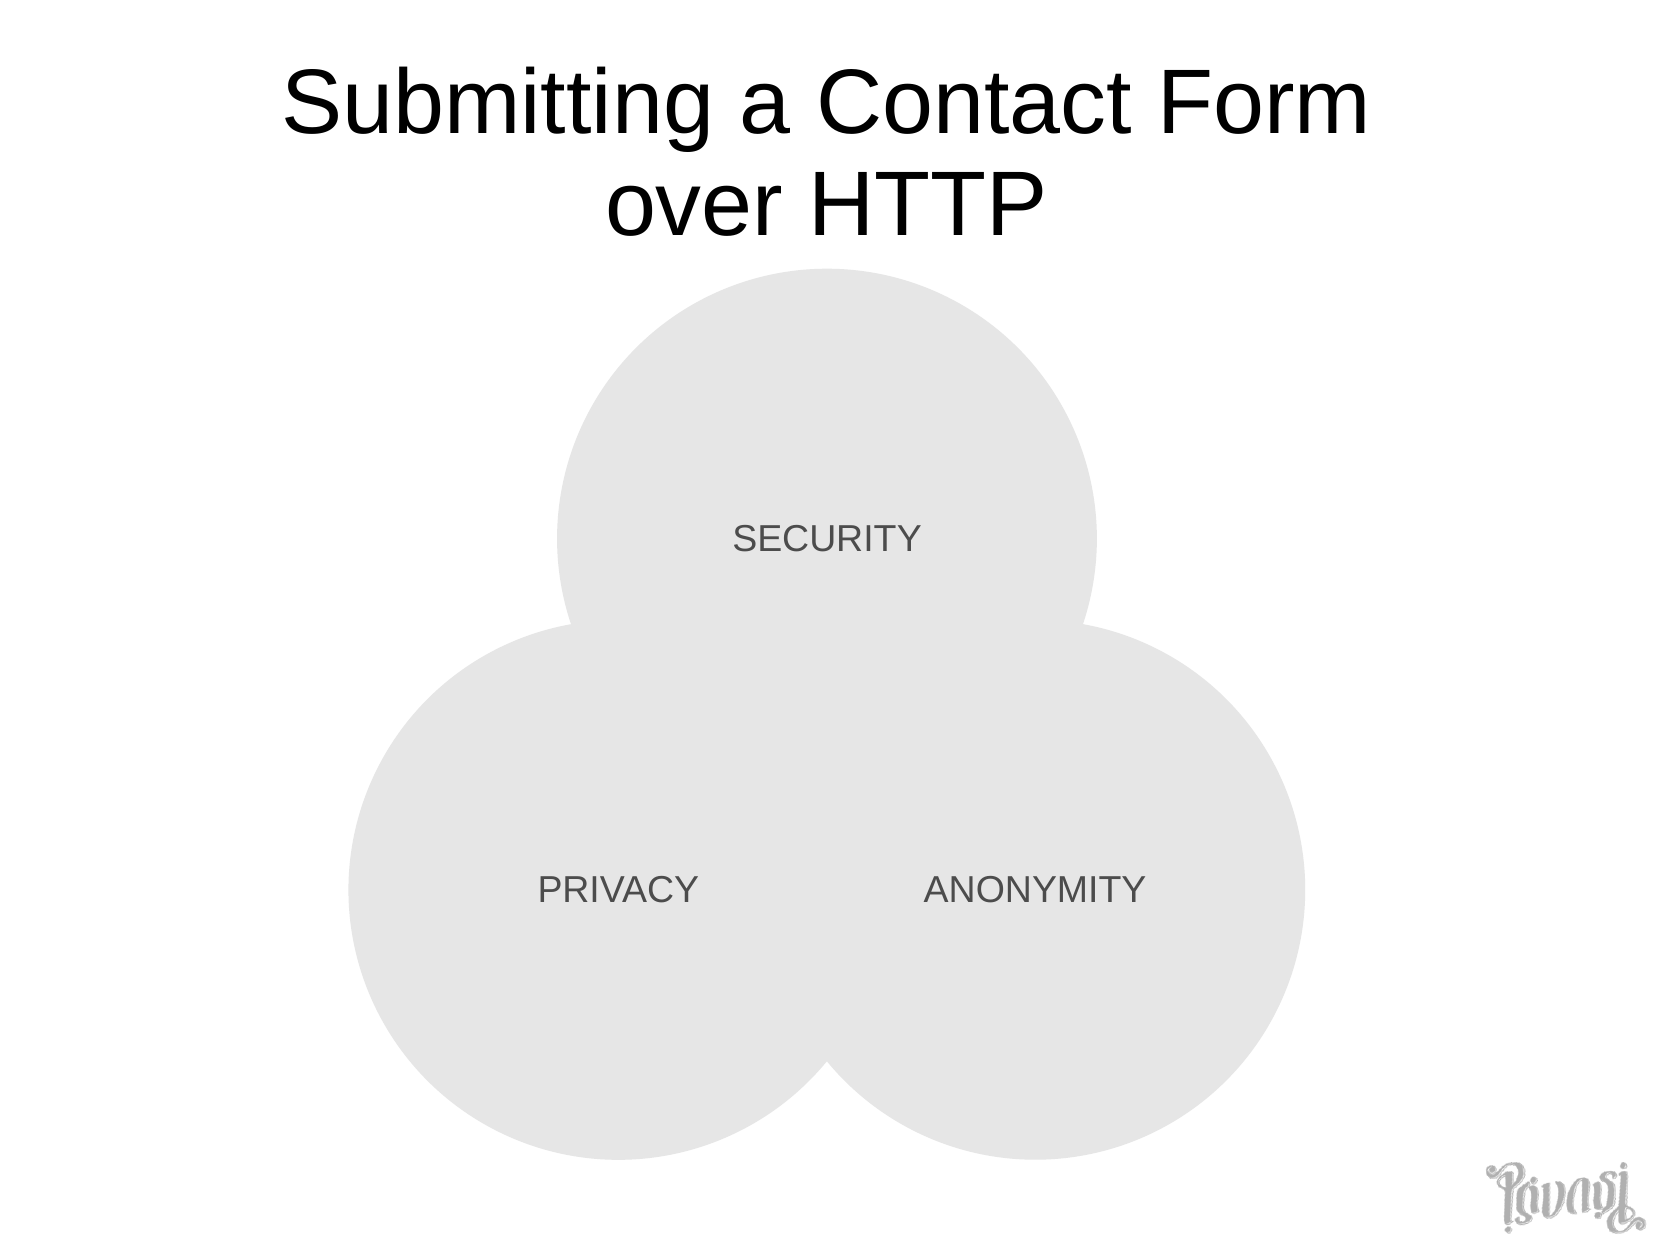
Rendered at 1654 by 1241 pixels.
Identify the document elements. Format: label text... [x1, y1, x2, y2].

text_box ANONYMITY [768, 622, 1303, 1157]
title Submitting a Contact Form over HTTP [82, 49, 1571, 257]
picture [1484, 1147, 1648, 1241]
text_box SECURITY [560, 271, 1094, 722]
text_box PRIVACY [351, 622, 827, 1157]
